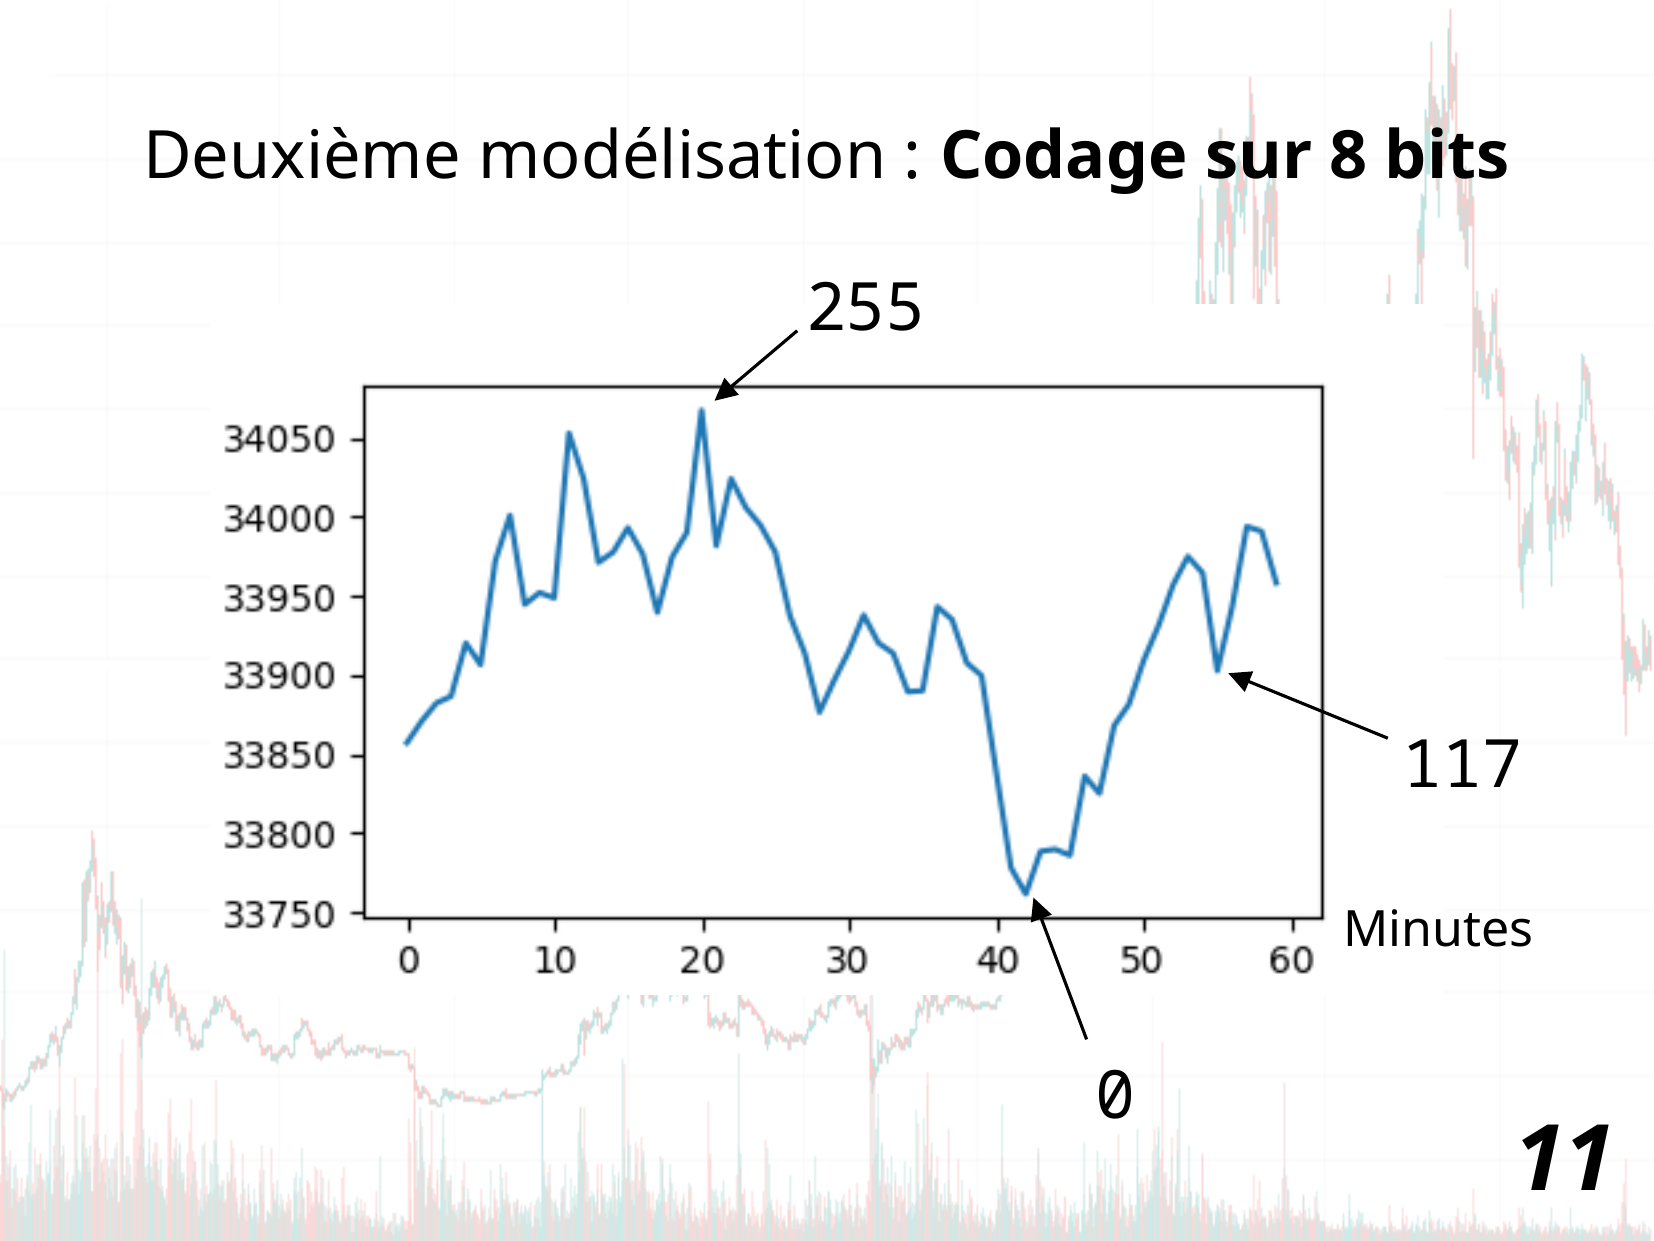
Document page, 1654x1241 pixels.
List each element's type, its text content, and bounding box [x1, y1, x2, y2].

text_box Minutes [1328, 885, 1565, 1054]
text_box 0 [1080, 1039, 1288, 1142]
text_box 255 [791, 252, 999, 355]
picture [0, 0, 1654, 1241]
title Deuxième modélisation : Codage sur 8 bits [82, 49, 1571, 257]
text_box 11 [1476, 1085, 1654, 1241]
text_box 117 [1387, 708, 1595, 806]
